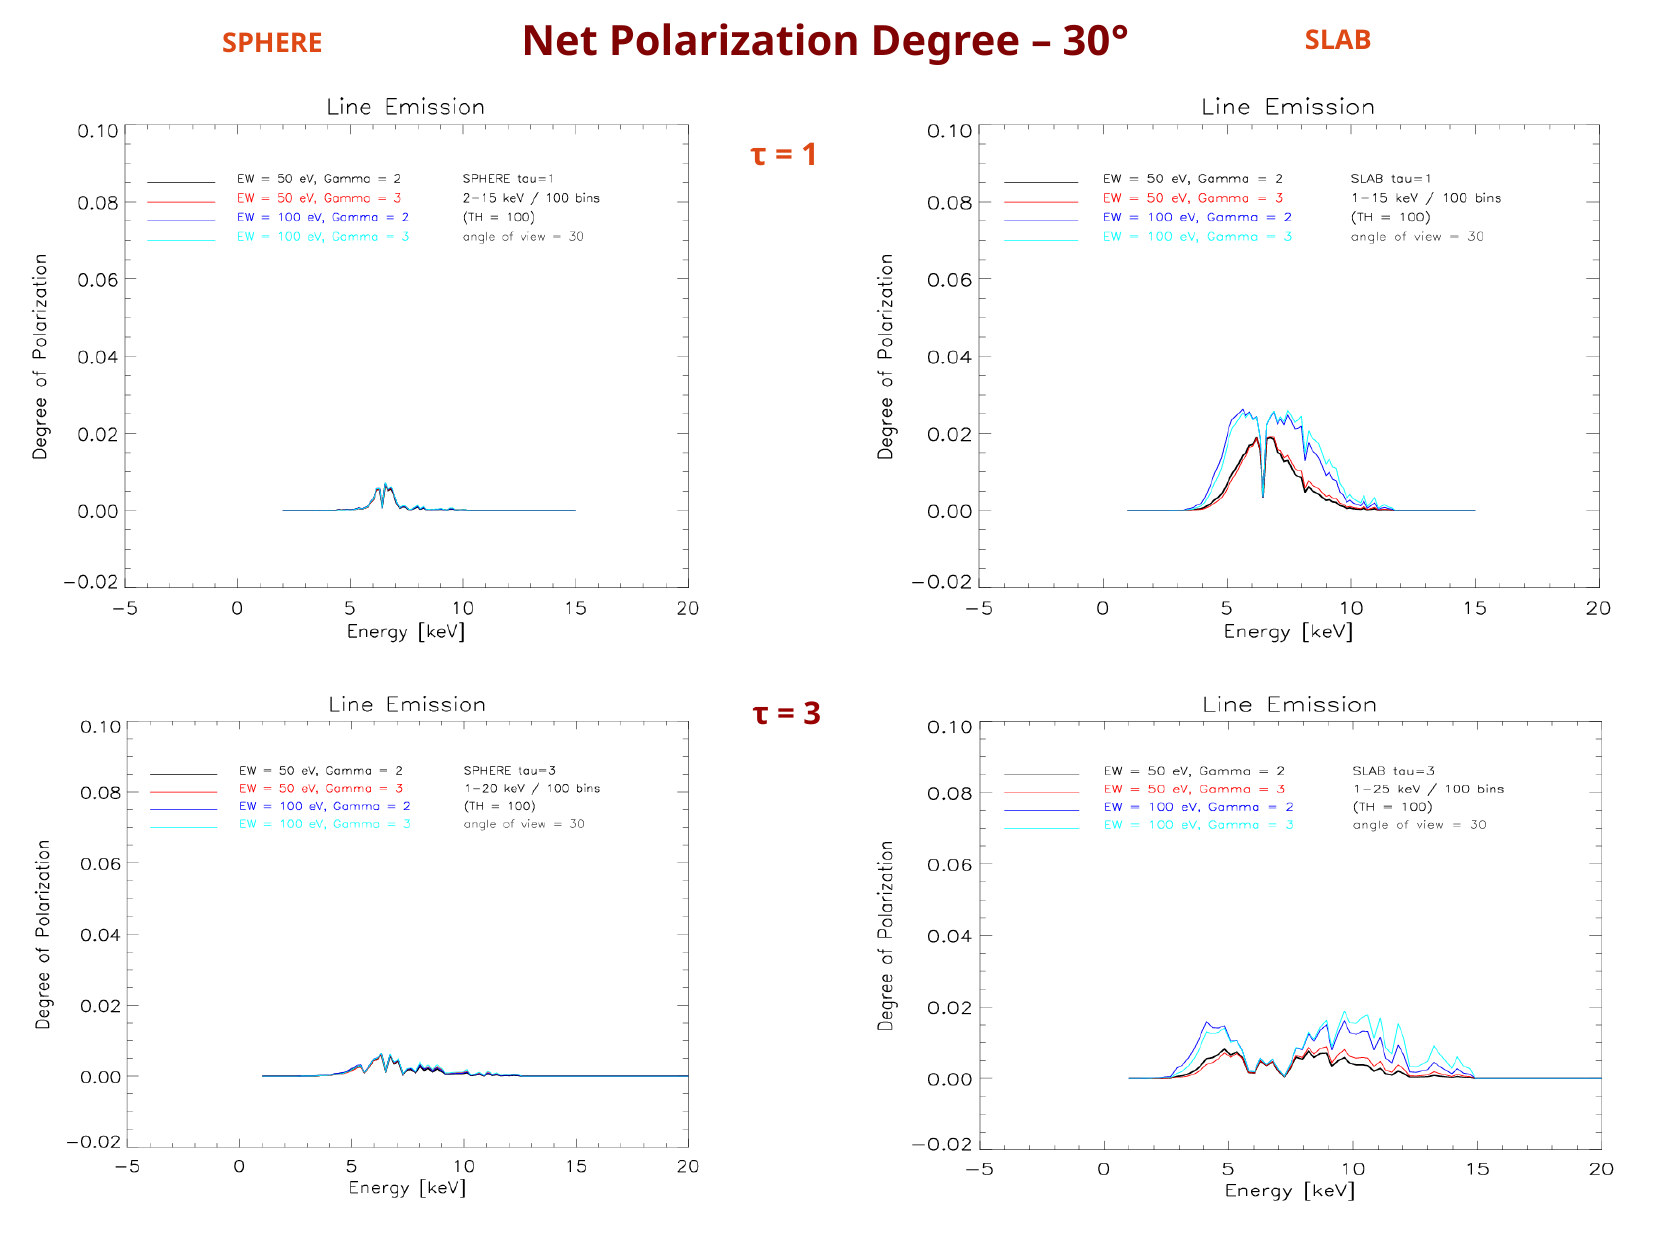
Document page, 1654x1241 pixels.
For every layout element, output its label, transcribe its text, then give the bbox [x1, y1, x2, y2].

picture [855, 689, 1638, 1216]
text_box Net Polarization Degree – 30° [0, 5, 1651, 72]
picture [15, 689, 721, 1212]
picture [855, 90, 1635, 658]
text_box τ = 1 [735, 124, 871, 177]
text_box SPHERE [189, 18, 355, 67]
picture [12, 90, 721, 658]
text_box τ = 3 [737, 683, 873, 736]
text_box SLAB [1270, 14, 1407, 63]
